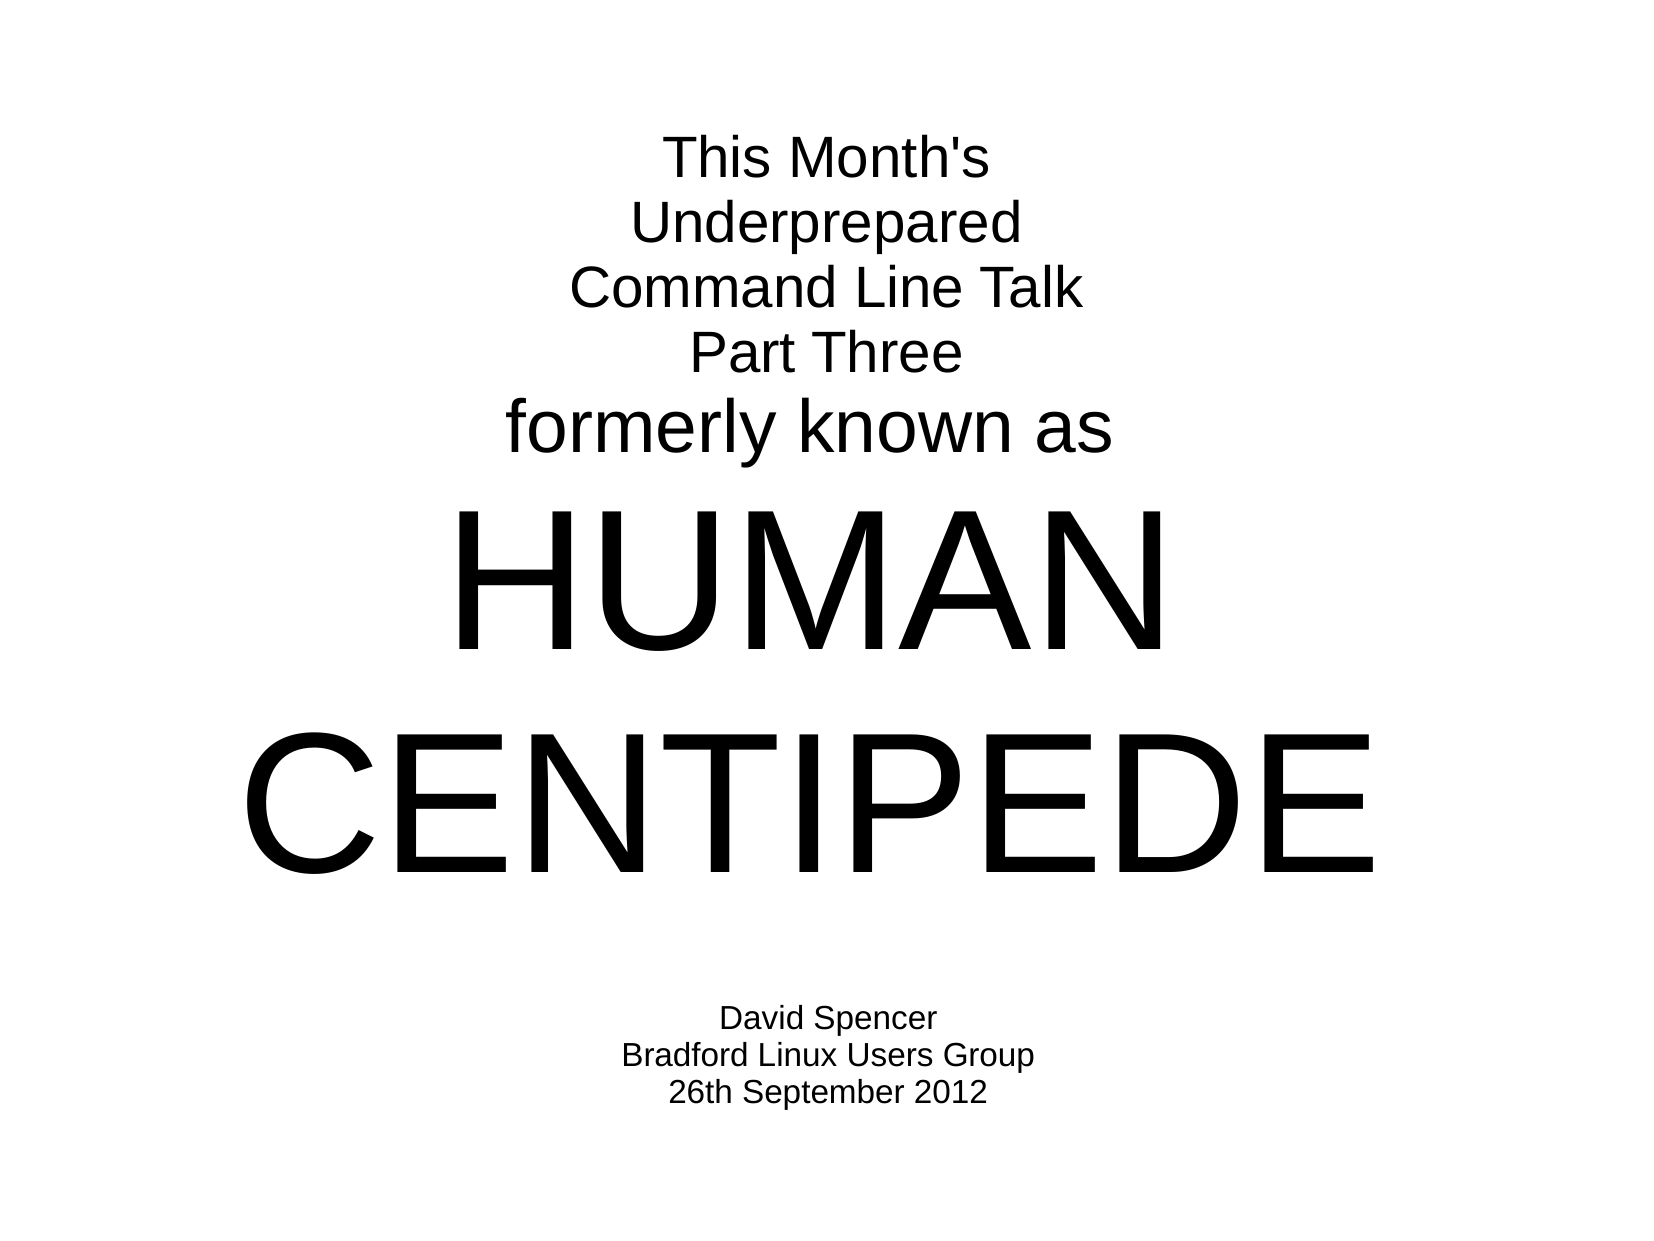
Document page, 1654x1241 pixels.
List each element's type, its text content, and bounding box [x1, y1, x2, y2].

title This Month's Underprepared Command Line Talk Part Three [82, 124, 1571, 386]
subtitle formerly known as HUMAN CENTIPEDE [82, 290, 1538, 1010]
title David Spencer Bradford Linux Users Group 26th September 2012 [84, 951, 1573, 1159]
